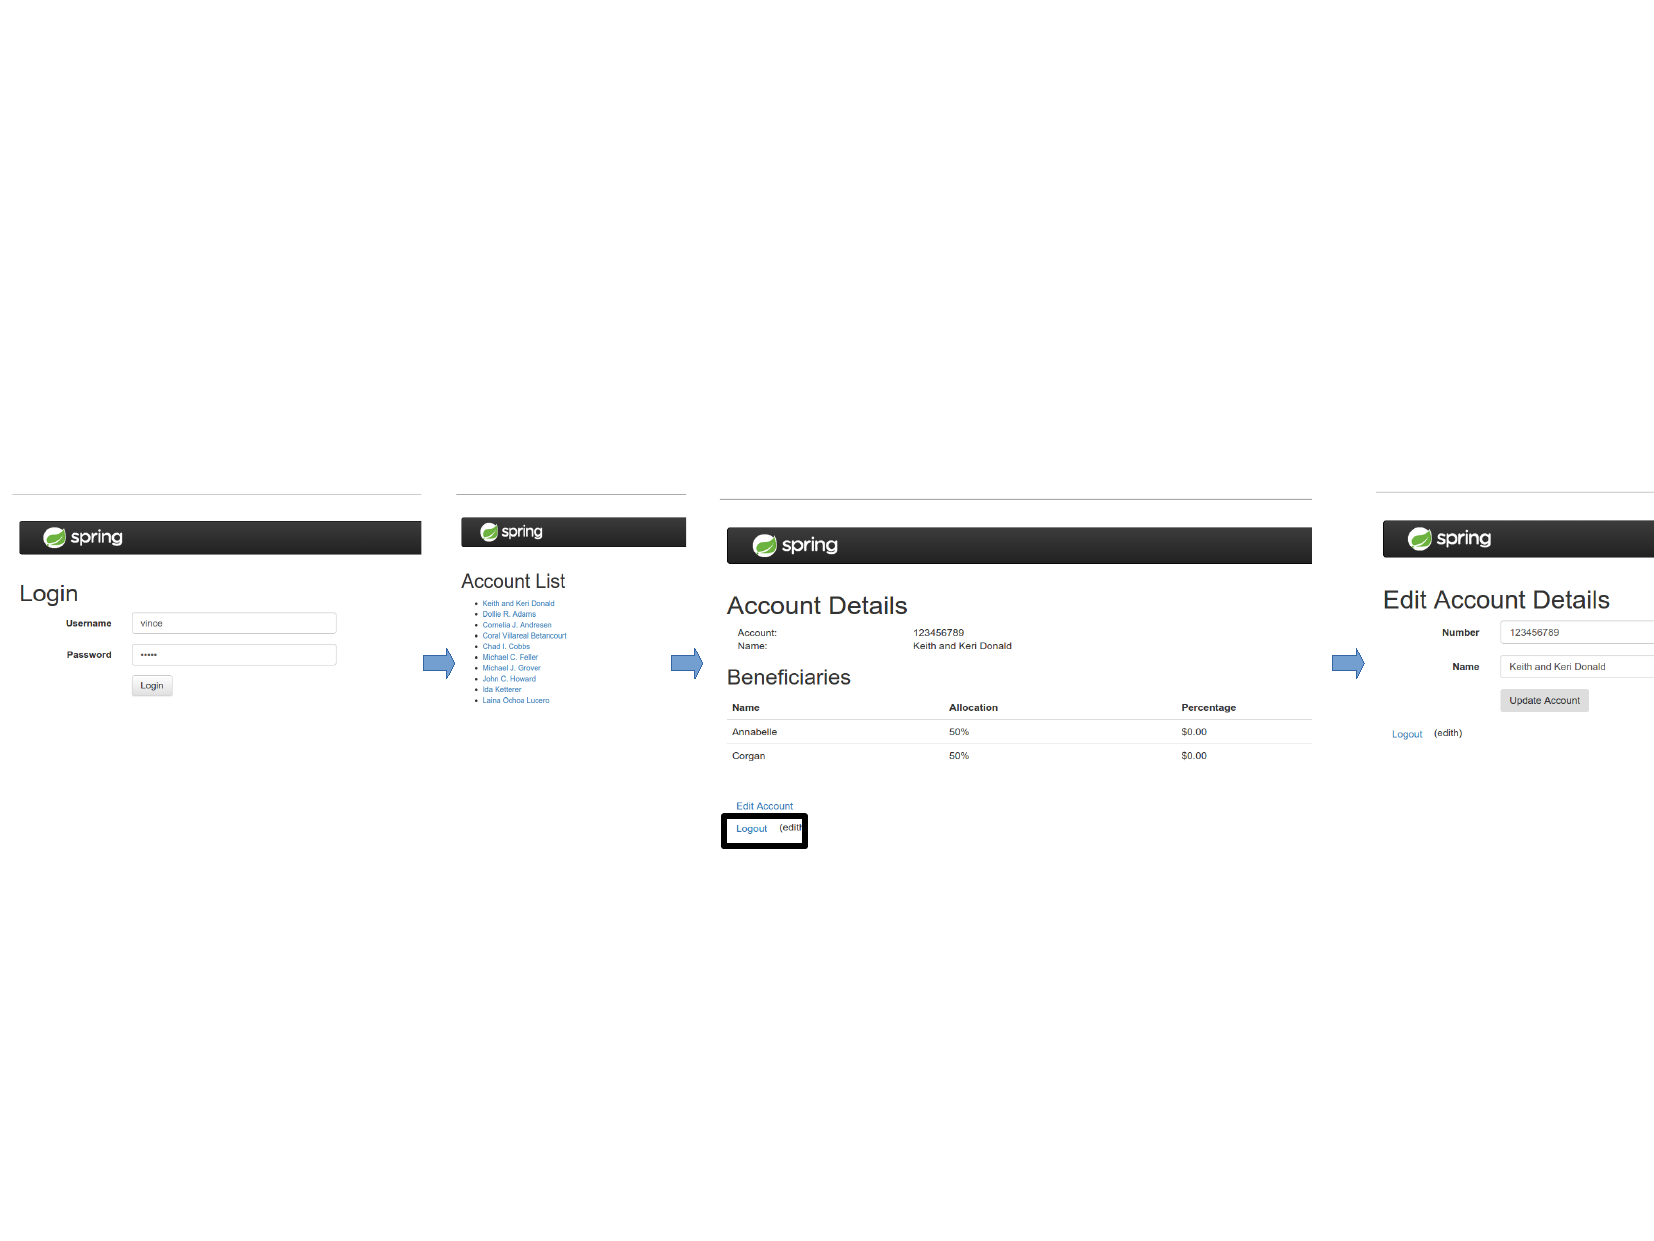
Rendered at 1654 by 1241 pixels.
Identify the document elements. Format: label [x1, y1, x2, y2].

picture [719, 498, 1312, 901]
picture [1375, 491, 1654, 826]
text_box [671, 648, 703, 679]
picture [456, 494, 687, 705]
text_box [1332, 648, 1365, 679]
picture [12, 494, 422, 778]
text_box [423, 648, 455, 679]
